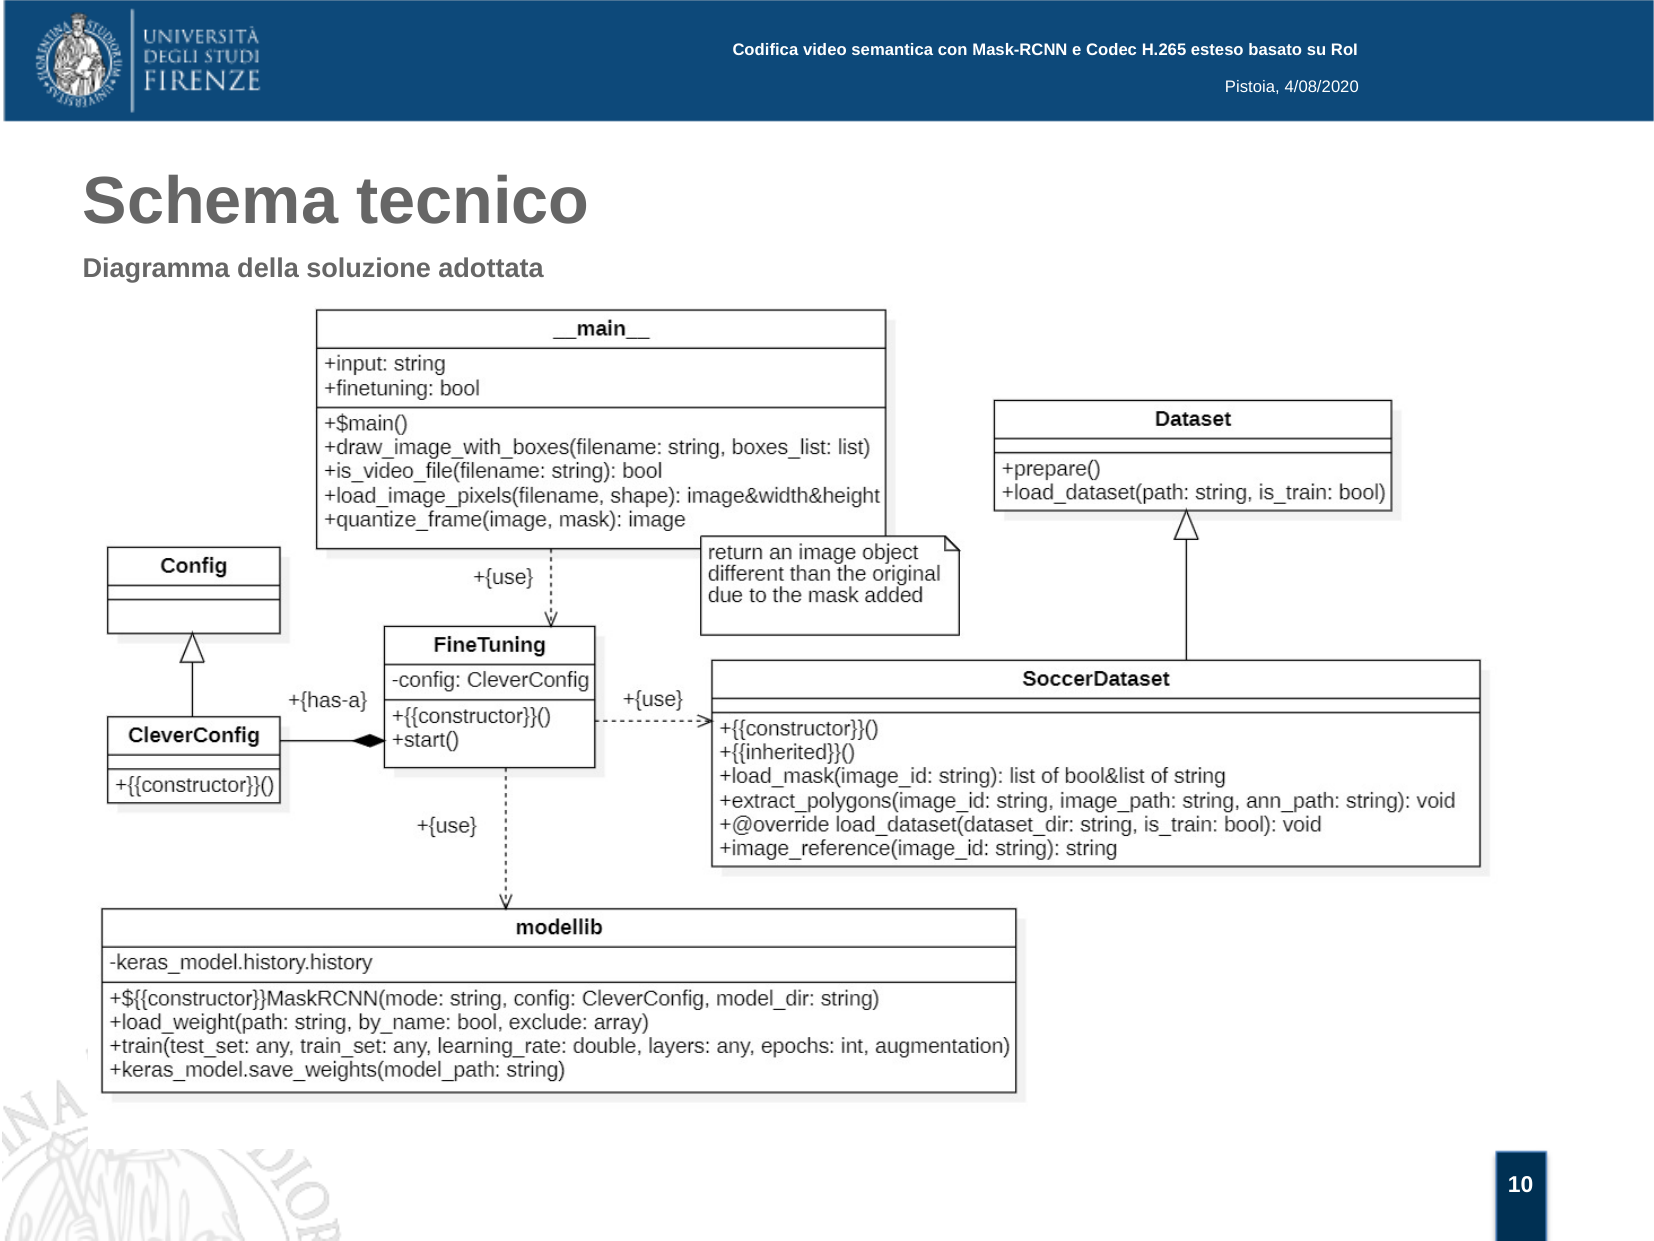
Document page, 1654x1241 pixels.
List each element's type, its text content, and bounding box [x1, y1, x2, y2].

text_box 10 [1505, 1160, 1536, 1208]
text_box Codifica video semantica con Mask-RCNN e Codec H.265 esteso basato su RoI Pistoia, 4/08/2020 [732, 29, 1595, 107]
text_box Schema tecnico Diagramma della soluzione adottata [82, 125, 945, 284]
picture [2, 0, 1654, 1241]
